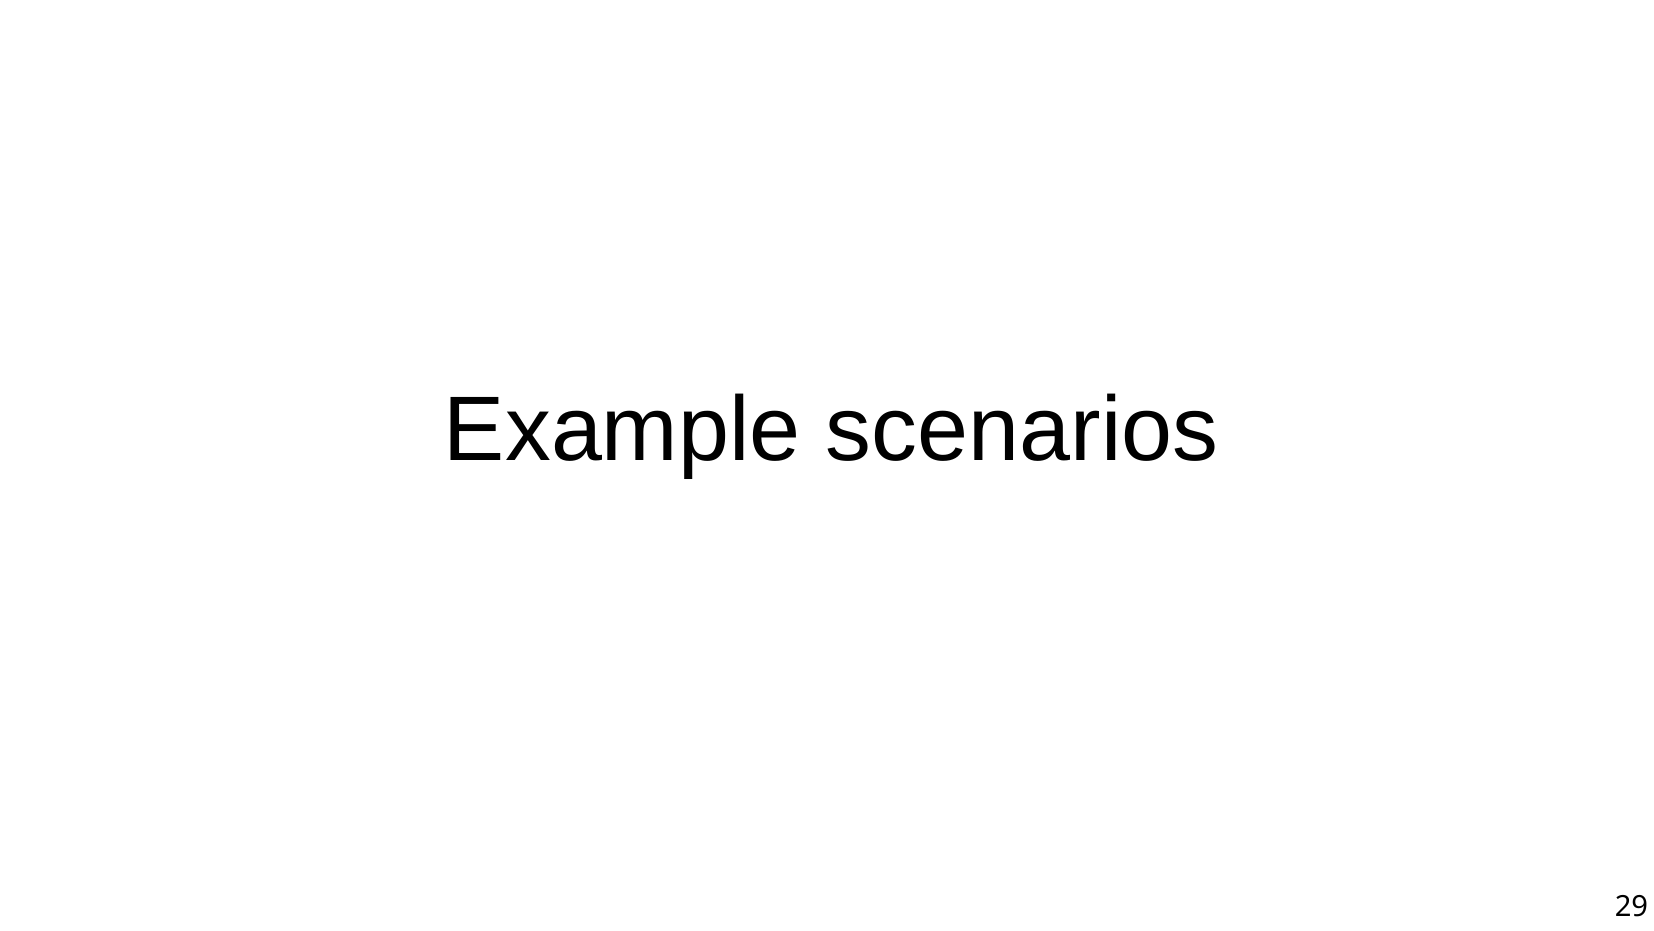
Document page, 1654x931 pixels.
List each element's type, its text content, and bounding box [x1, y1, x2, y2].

title Example scenarios [87, 350, 1576, 507]
